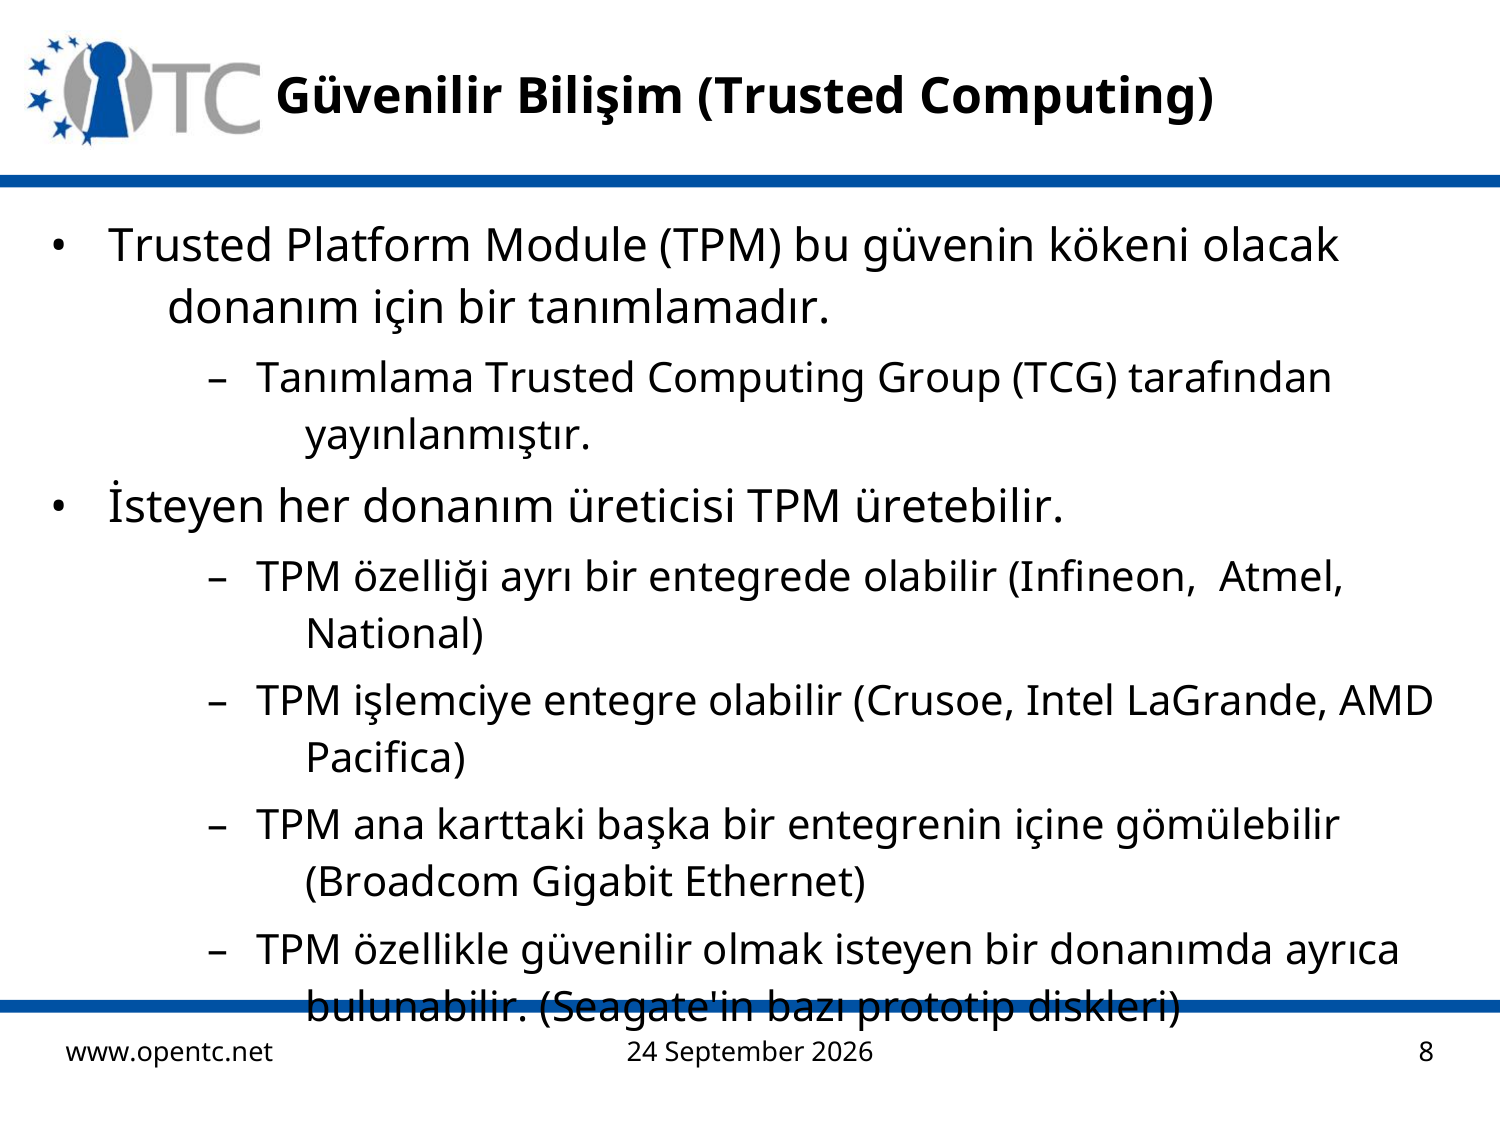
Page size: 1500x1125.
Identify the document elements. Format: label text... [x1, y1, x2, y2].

list Trusted Platform Module (TPM) bu güvenin kökeni olacak donanım için bir tanımlamadır. Tanımlama Trusted Computing Group (TCG) tarafından yayınlanmıştır. İsteyen her donanım üreticisi TPM üretebilir. TPM özelliği ayrı bir entegrede olabilir (Infineon, Atmel, National) TPM işlemciye entegre olabilir (Crusoe, Intel LaGrande, AMD Pacifica) TPM ana karttaki başka bir entegrenin içine gömülebilir (Broadcom Gigabit Ethernet) TPM özellikle güvenilir olmak isteyen bir donanımda ayrıca bulunabilir. (Seagate'in bazı prototip diskleri) [50, 212, 1450, 916]
title Güvenilir Bilişim (Trusted Computing) [275, 7, 1450, 181]
picture [24, 30, 263, 150]
